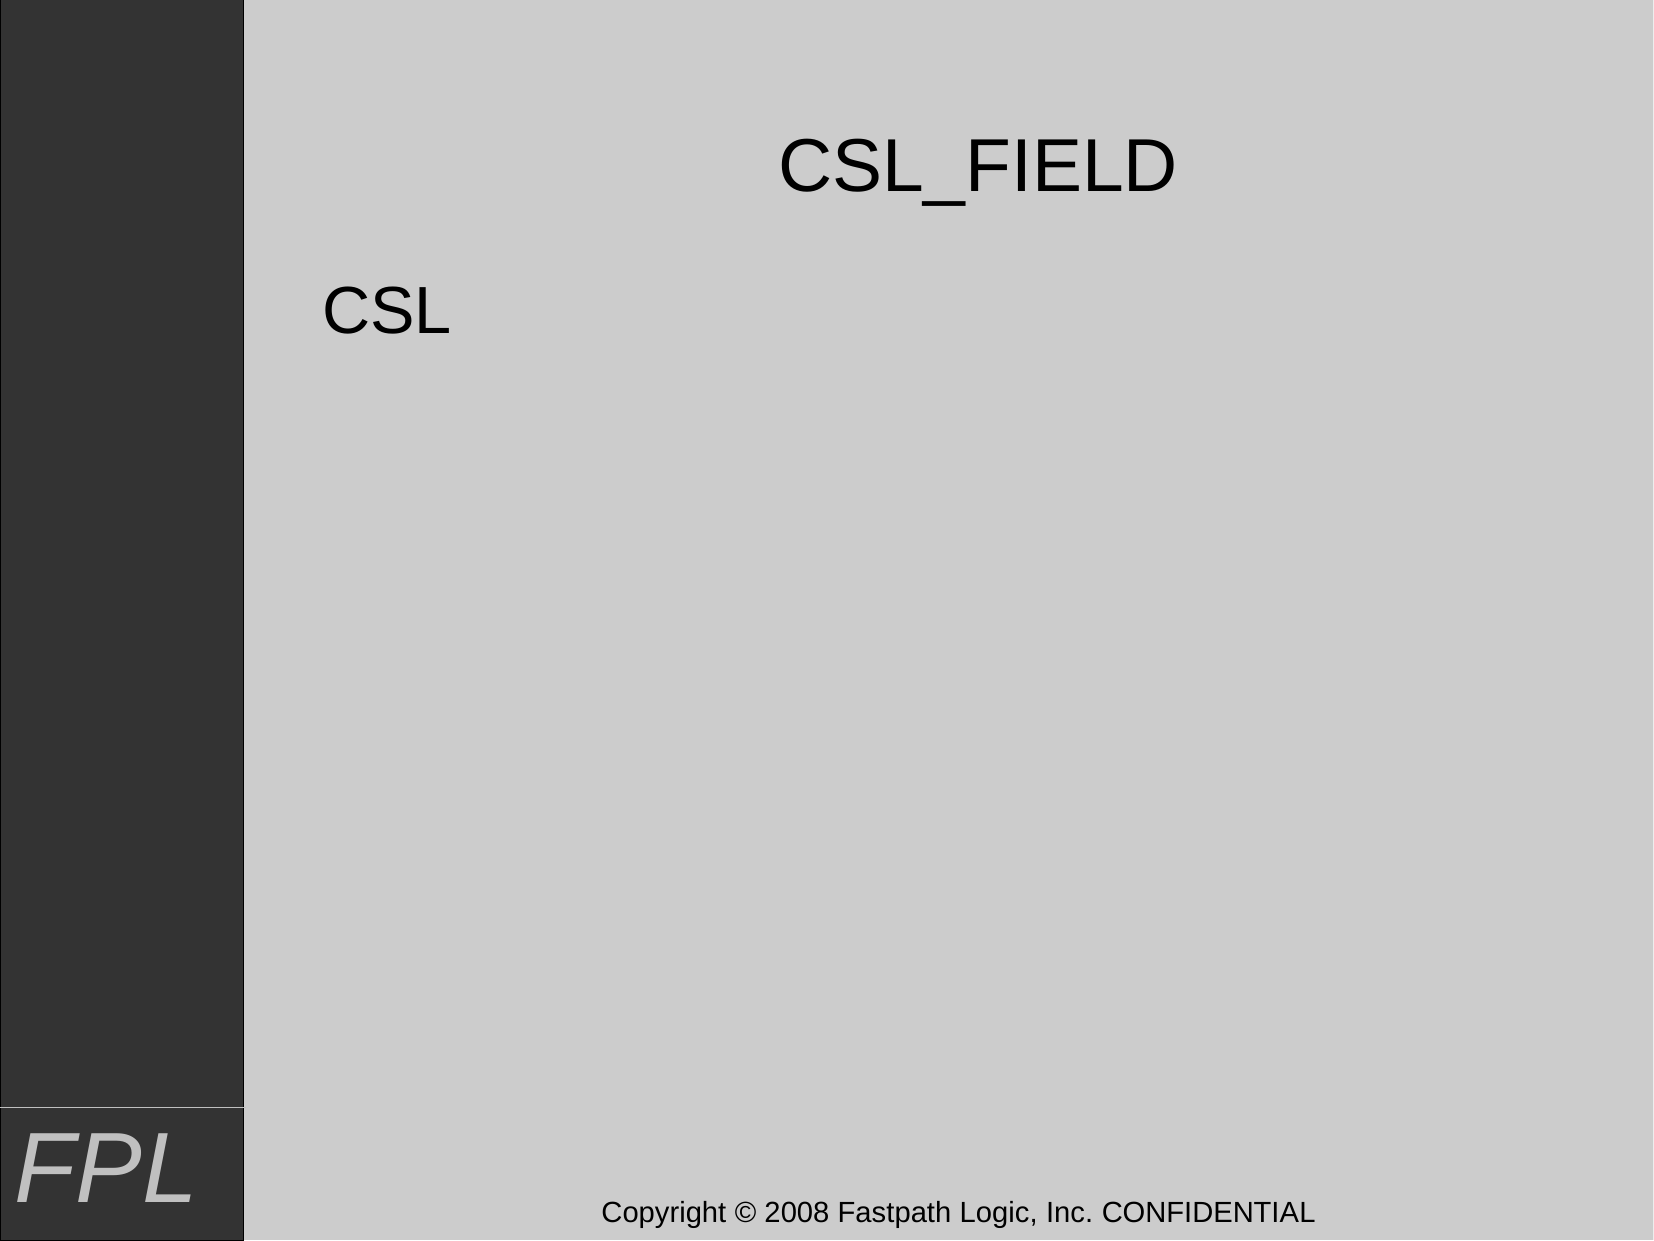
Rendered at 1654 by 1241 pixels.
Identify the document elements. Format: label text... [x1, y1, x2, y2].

list CSL [322, 272, 1635, 1179]
title CSL_FIELD [427, 57, 1530, 272]
